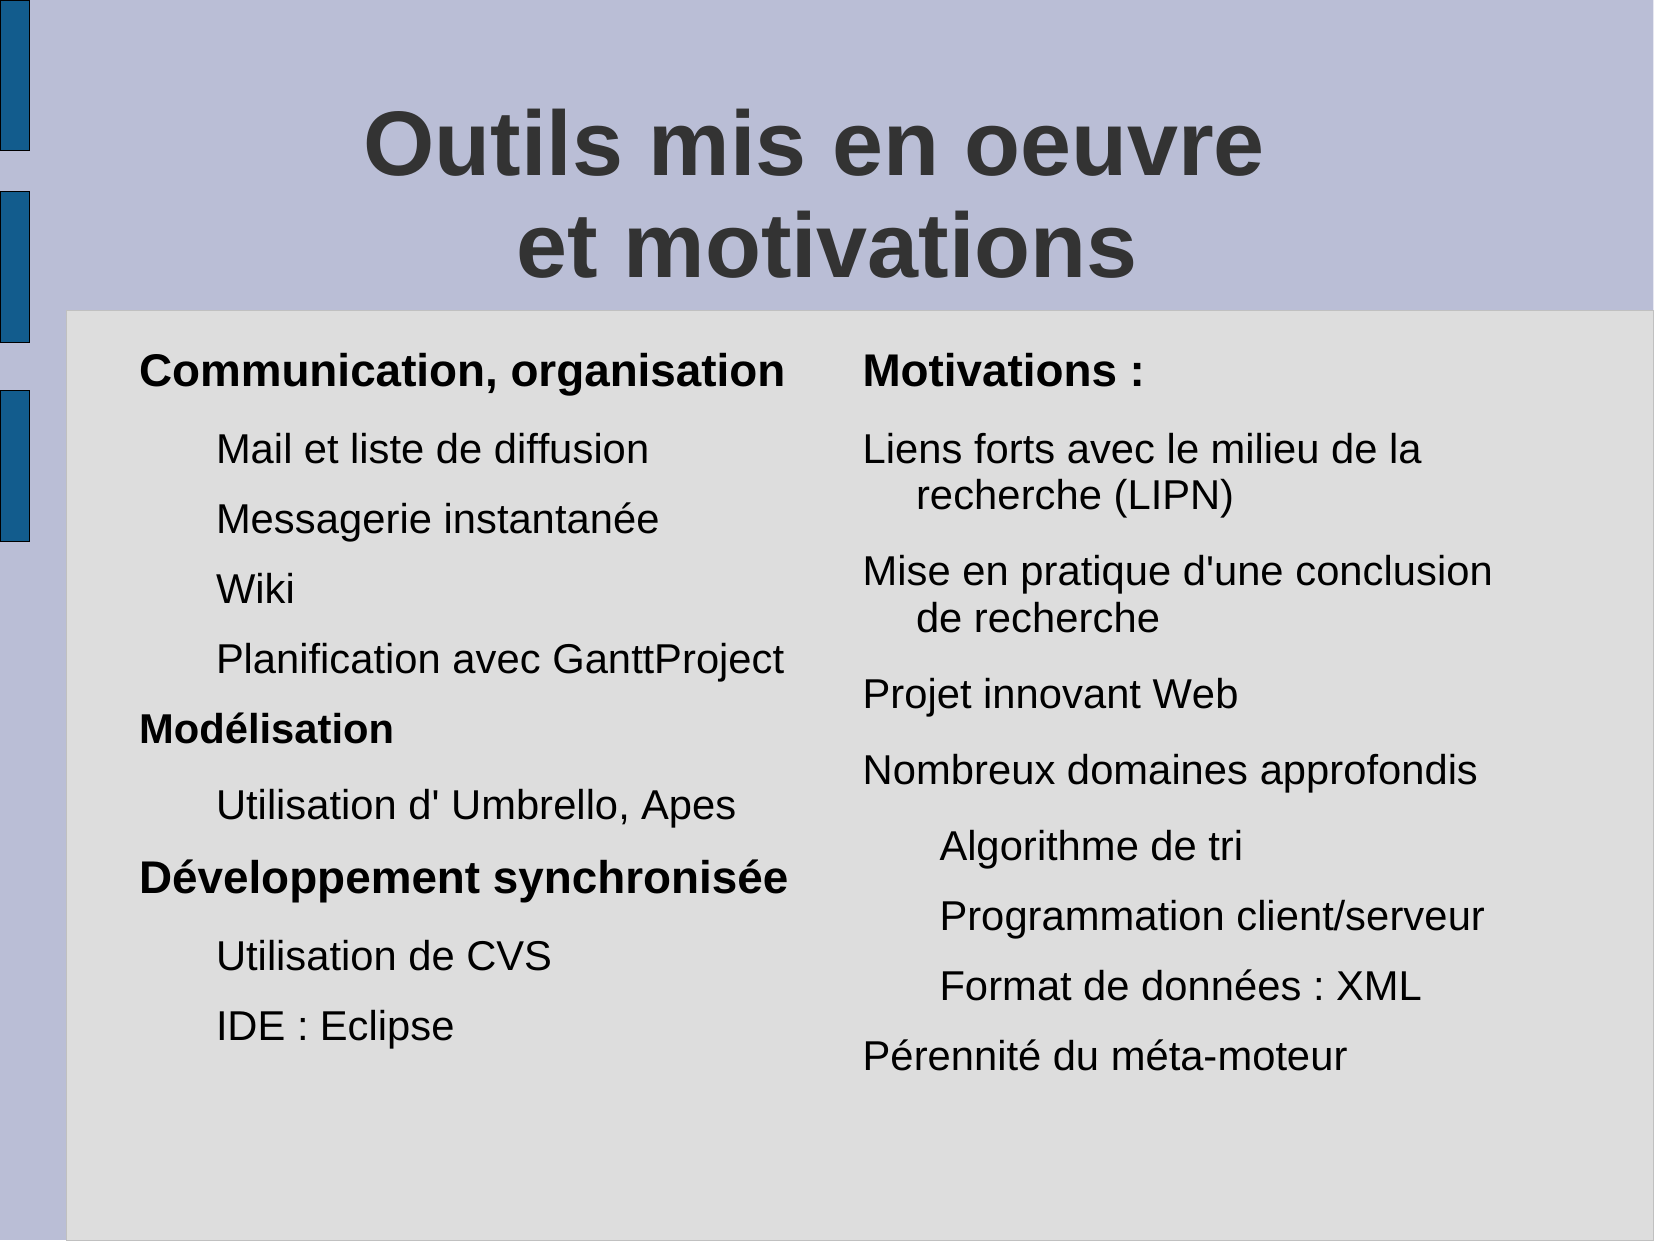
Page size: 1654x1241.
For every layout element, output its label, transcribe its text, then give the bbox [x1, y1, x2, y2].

list Communication, organisation Mail et liste de diffusion Messagerie instantanée Wiki Planification avec GanttProject Modélisation Utilisation d' Umbrello, Apes Développement synchronisée Utilisation de CVS IDE : Eclipse [121, 344, 811, 1127]
list Motivations : Liens forts avec le milieu de la recherche (LIPN) Mise en pratique d'une conclusion de recherche Projet innovant Web Nombreux domaines approfondis Algorithme de tri Programmation client/serveur Format de données : XML Pérennité du méta-moteur [845, 344, 1535, 1127]
title Outils mis en oeuvre et motivations [121, 91, 1534, 299]
